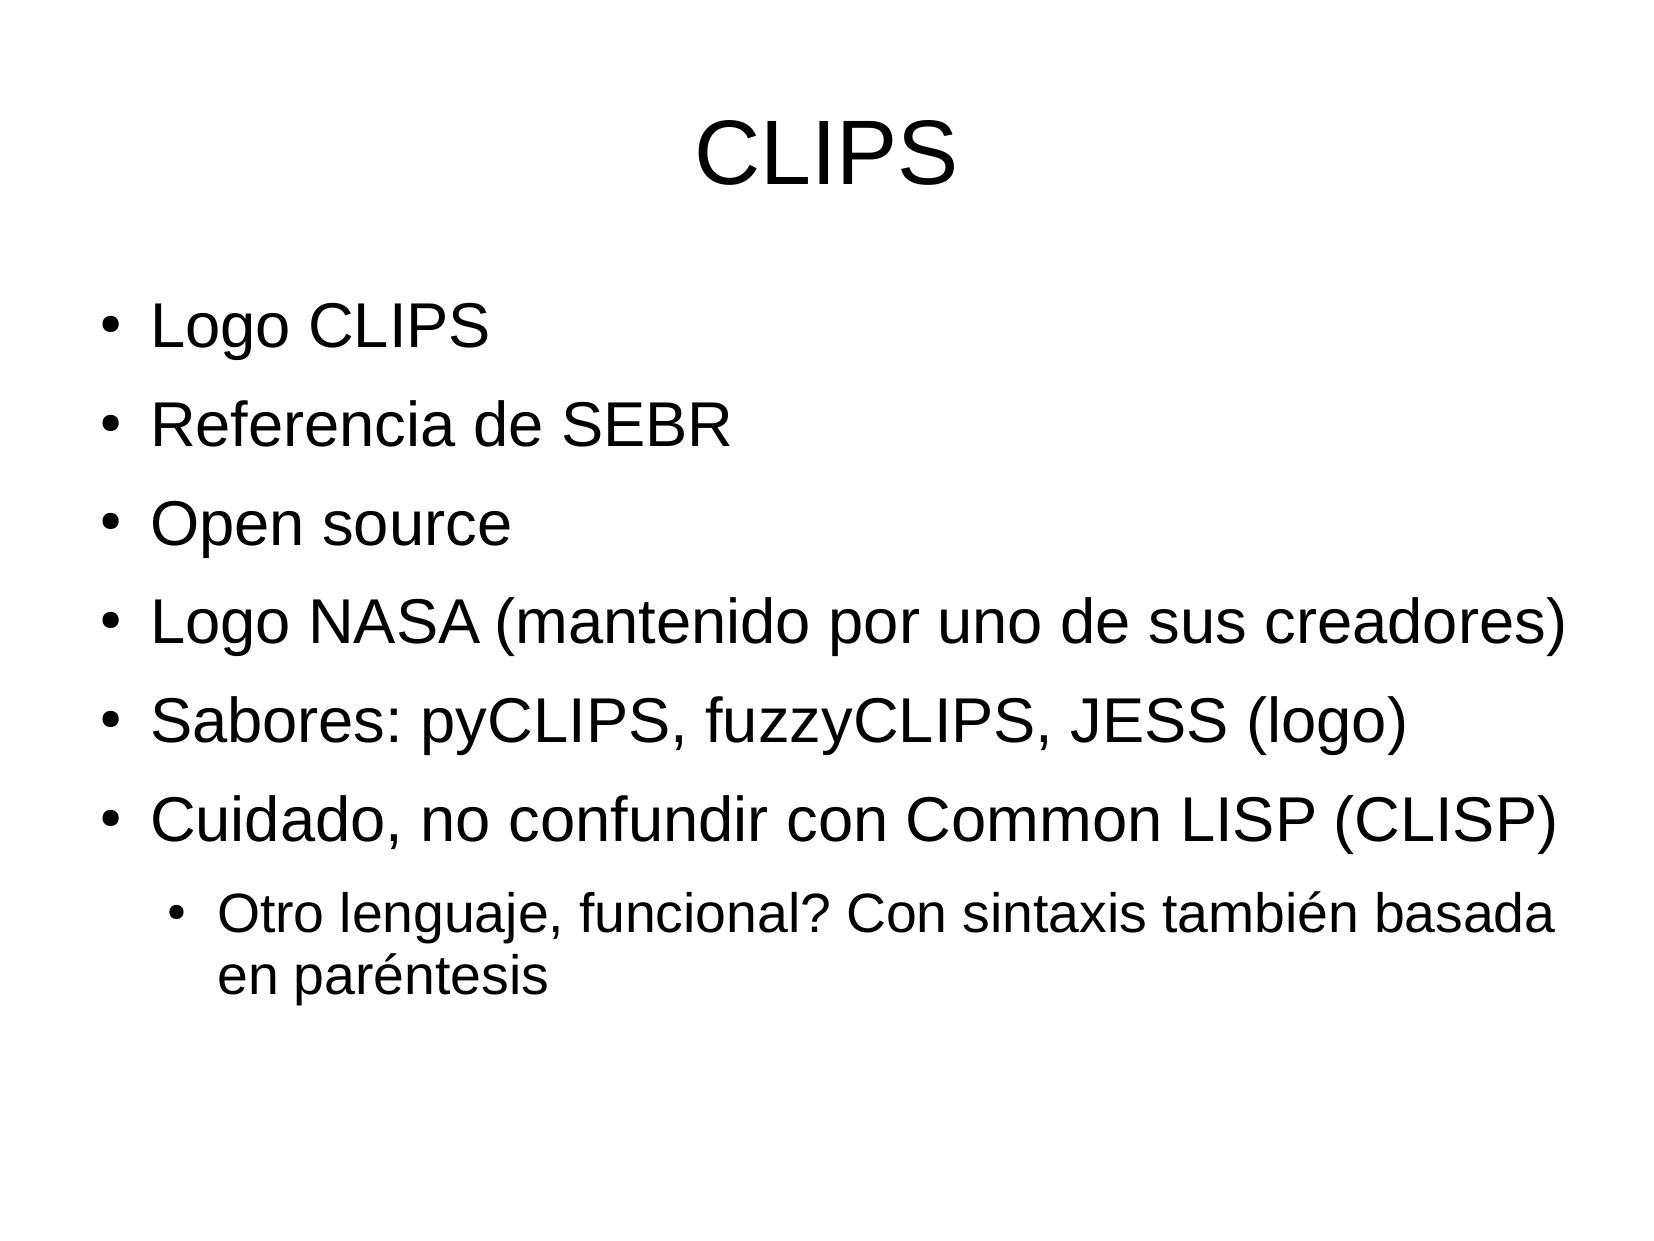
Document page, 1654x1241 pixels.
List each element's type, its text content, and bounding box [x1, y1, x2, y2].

title CLIPS [82, 49, 1571, 257]
list Logo CLIPS Referencia de SEBR Open source Logo NASA (mantenido por uno de sus creadores) Sabores: pyCLIPS, fuzzyCLIPS, JESS (logo) Cuidado, no confundir con Common LISP (CLISP) Otro lenguaje, funcional? Con sintaxis también basada en paréntesis [82, 290, 1571, 1109]
